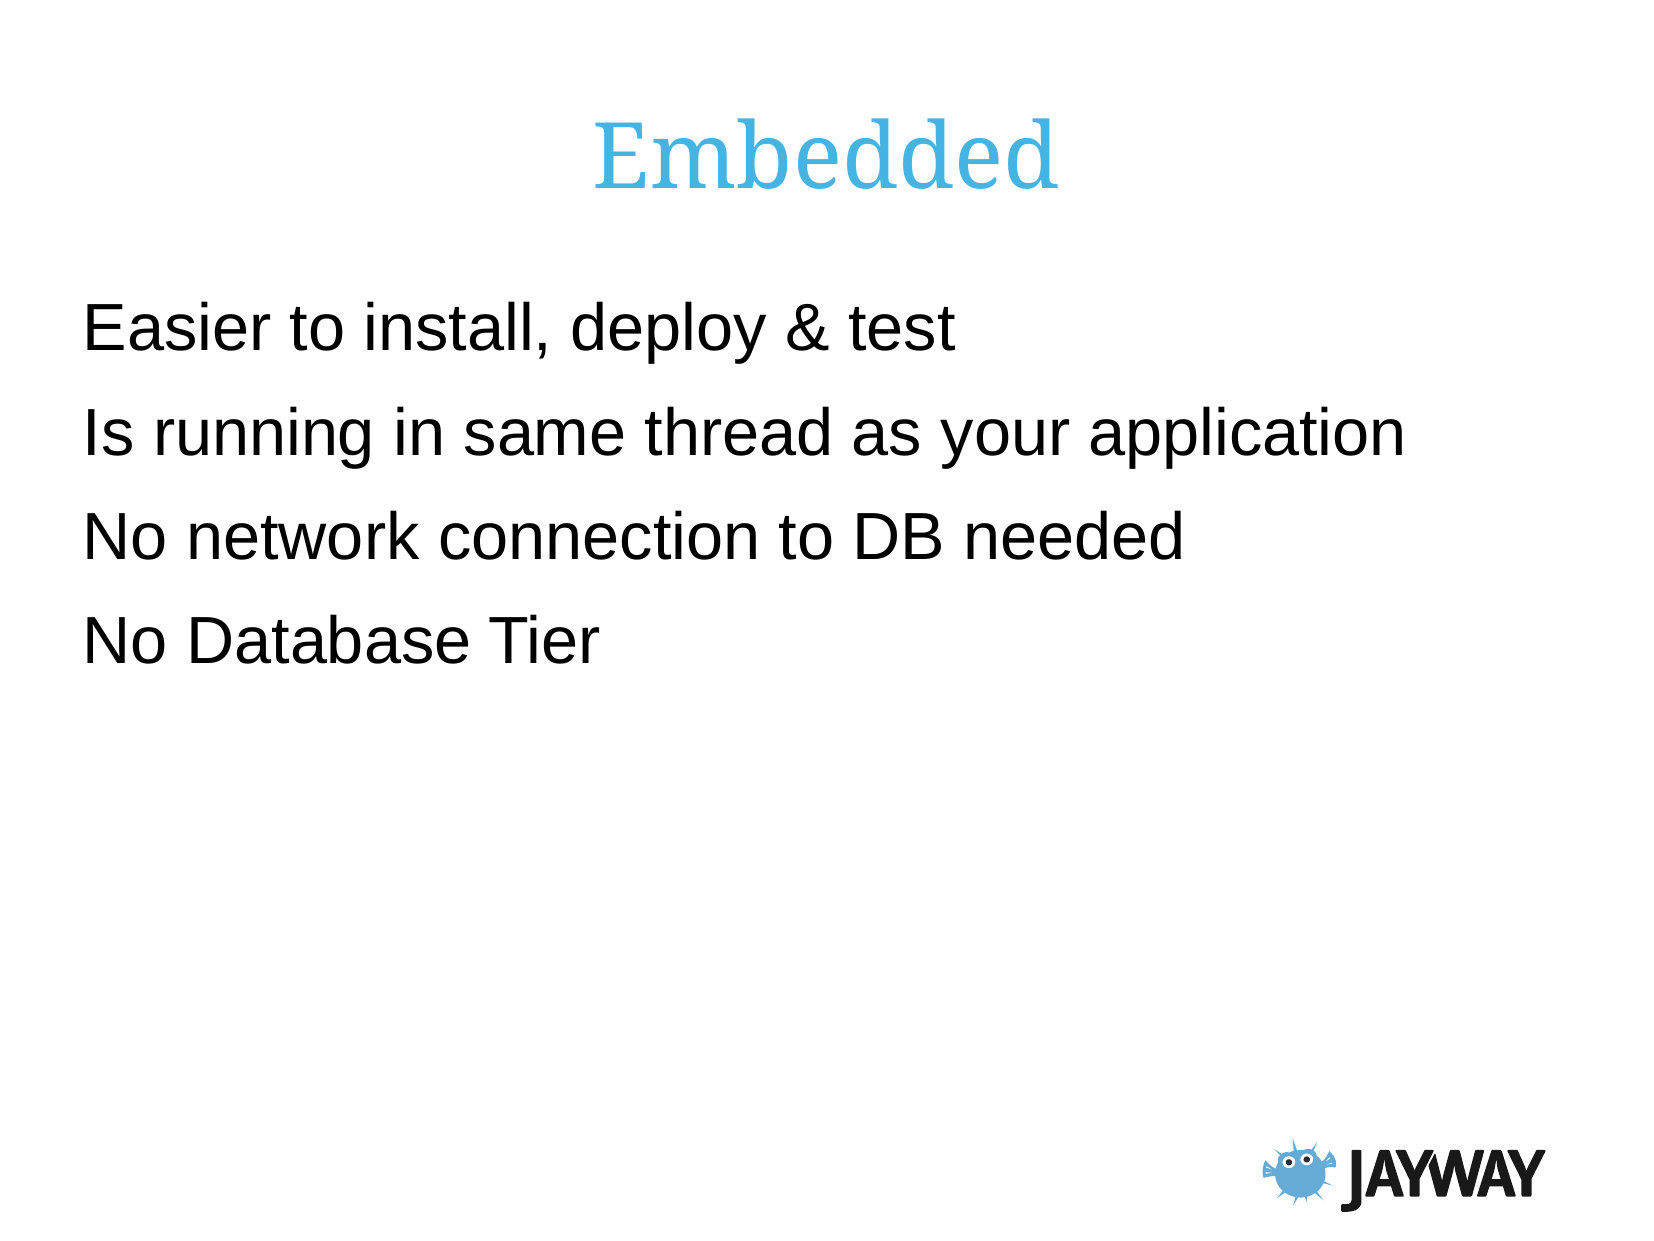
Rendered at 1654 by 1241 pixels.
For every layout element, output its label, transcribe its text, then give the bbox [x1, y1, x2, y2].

list Easier to install, deploy & test Is running in same thread as your application No network connection to DB needed No Database Tier [82, 290, 1571, 1109]
title Embedded [82, 56, 1571, 250]
